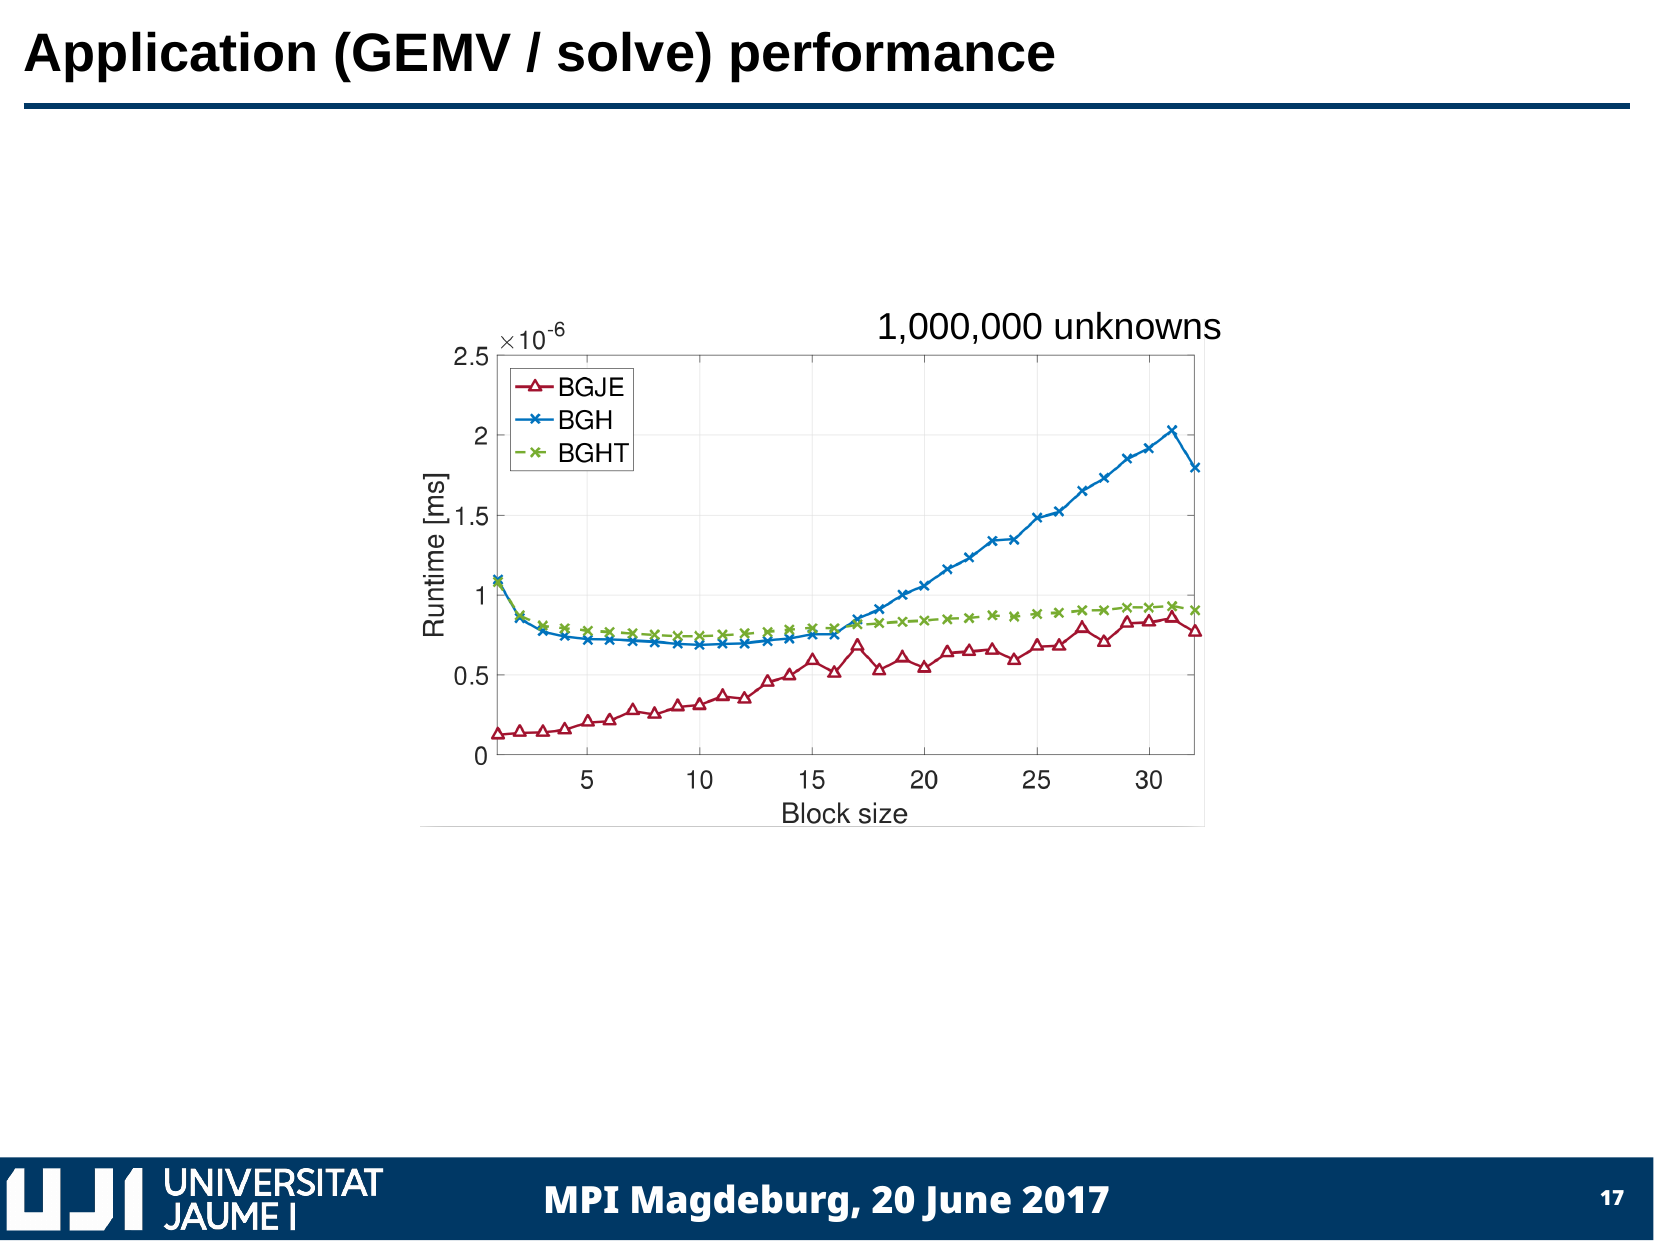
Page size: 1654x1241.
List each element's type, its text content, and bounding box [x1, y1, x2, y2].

picture [420, 319, 1205, 827]
picture [0, 1158, 390, 1241]
title Application (GEMV / solve) performance [23, 0, 1630, 107]
text_box 1,000,000 unknowns [862, 297, 1241, 355]
